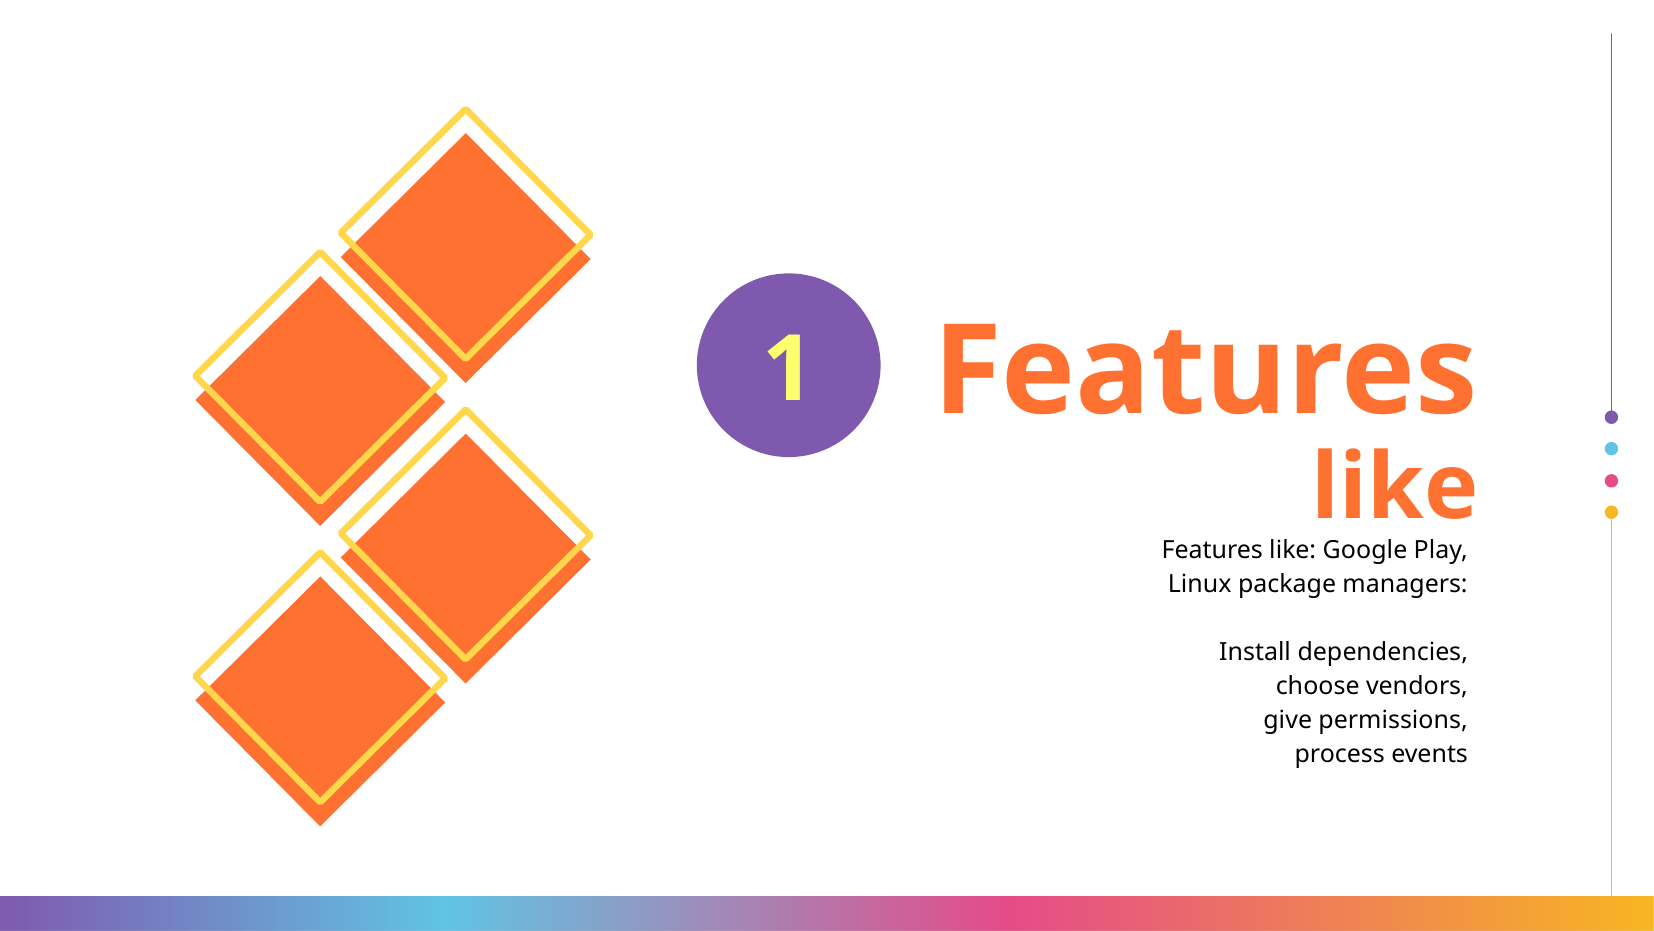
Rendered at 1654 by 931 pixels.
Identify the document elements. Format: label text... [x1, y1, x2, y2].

title Features [840, 280, 1479, 451]
title Features like: Google Play, Linux package managers: Install dependencies, choose vendors, give permissions, process events [982, 531, 1469, 771]
picture [0, 896, 1654, 931]
text_box 1 [696, 273, 840, 458]
title like [1041, 417, 1479, 549]
